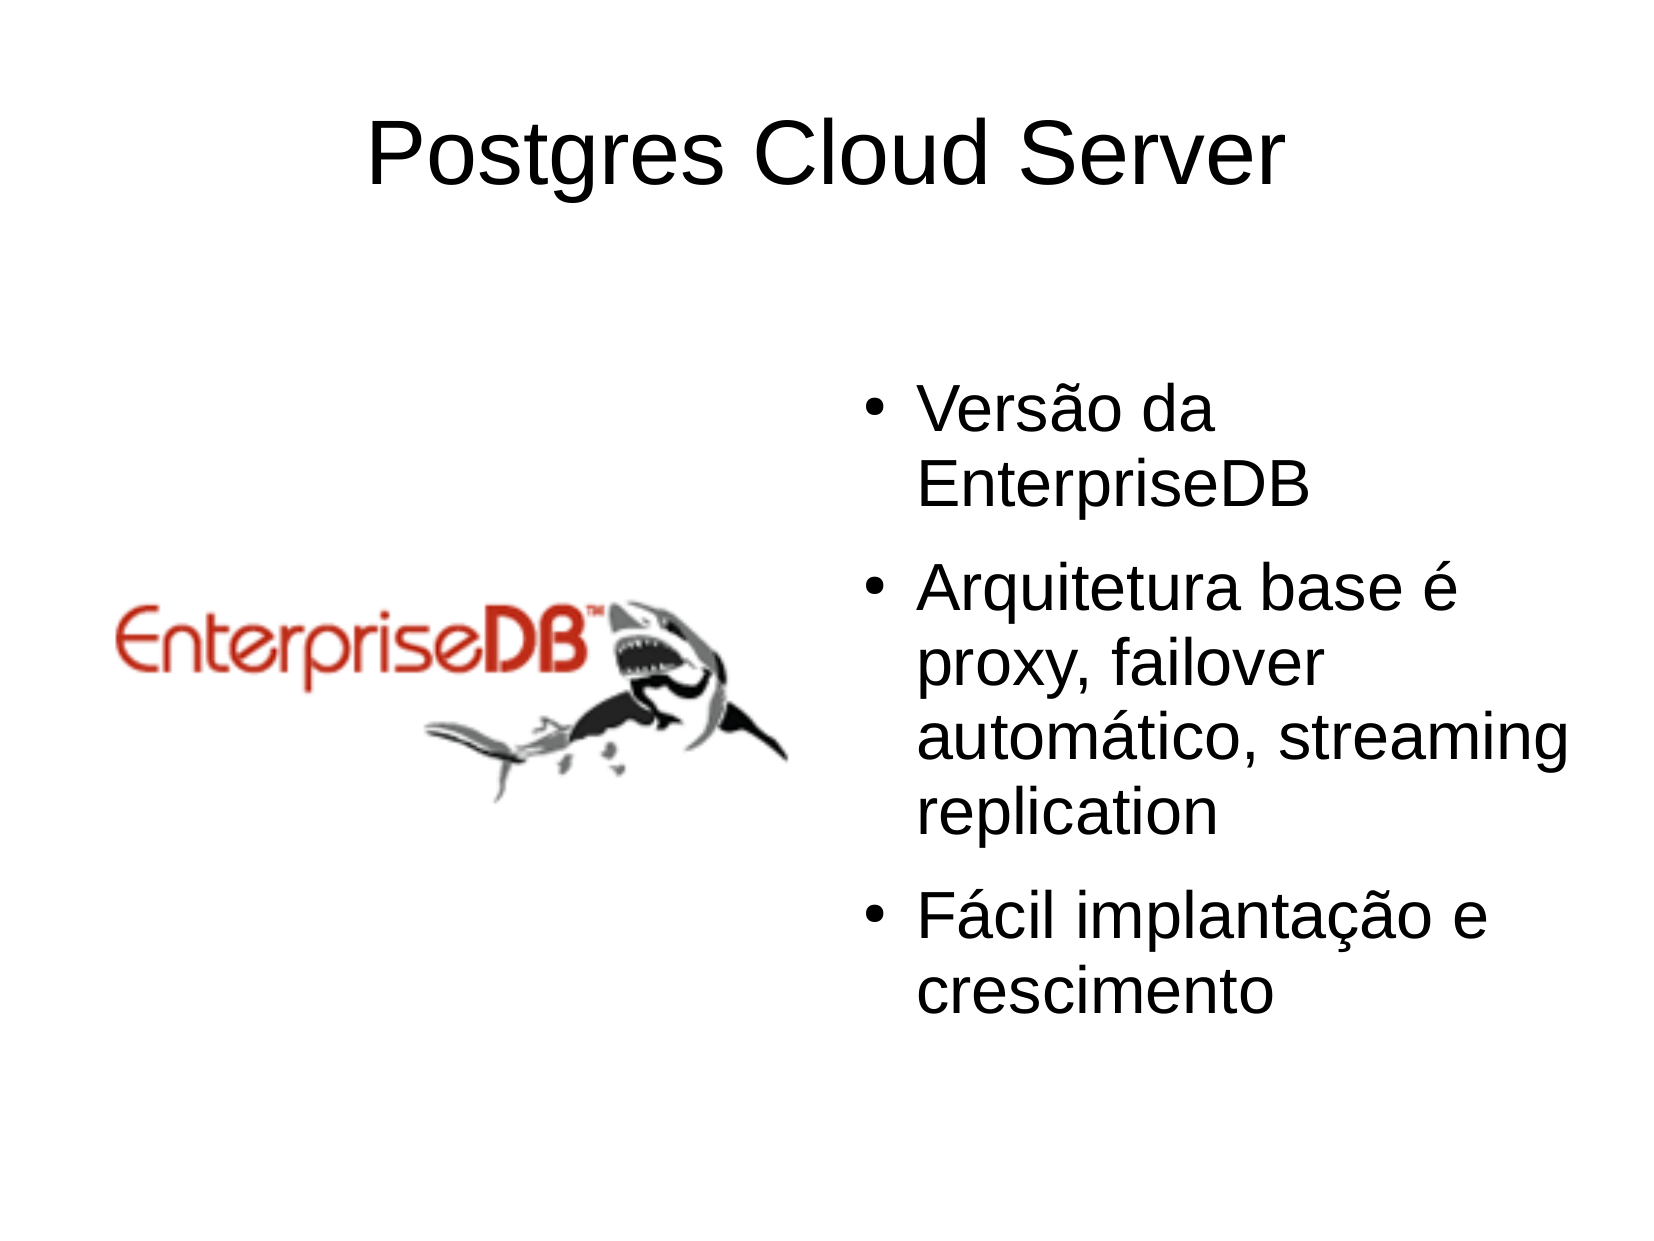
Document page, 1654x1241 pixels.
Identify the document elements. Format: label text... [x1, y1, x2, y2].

list Versão da EnterpriseDB Arquitetura base é proxy, failover automático, streaming replication Fácil implantação e crescimento [845, 290, 1572, 1109]
picture [82, 557, 809, 842]
title Postgres Cloud Server [82, 49, 1571, 257]
